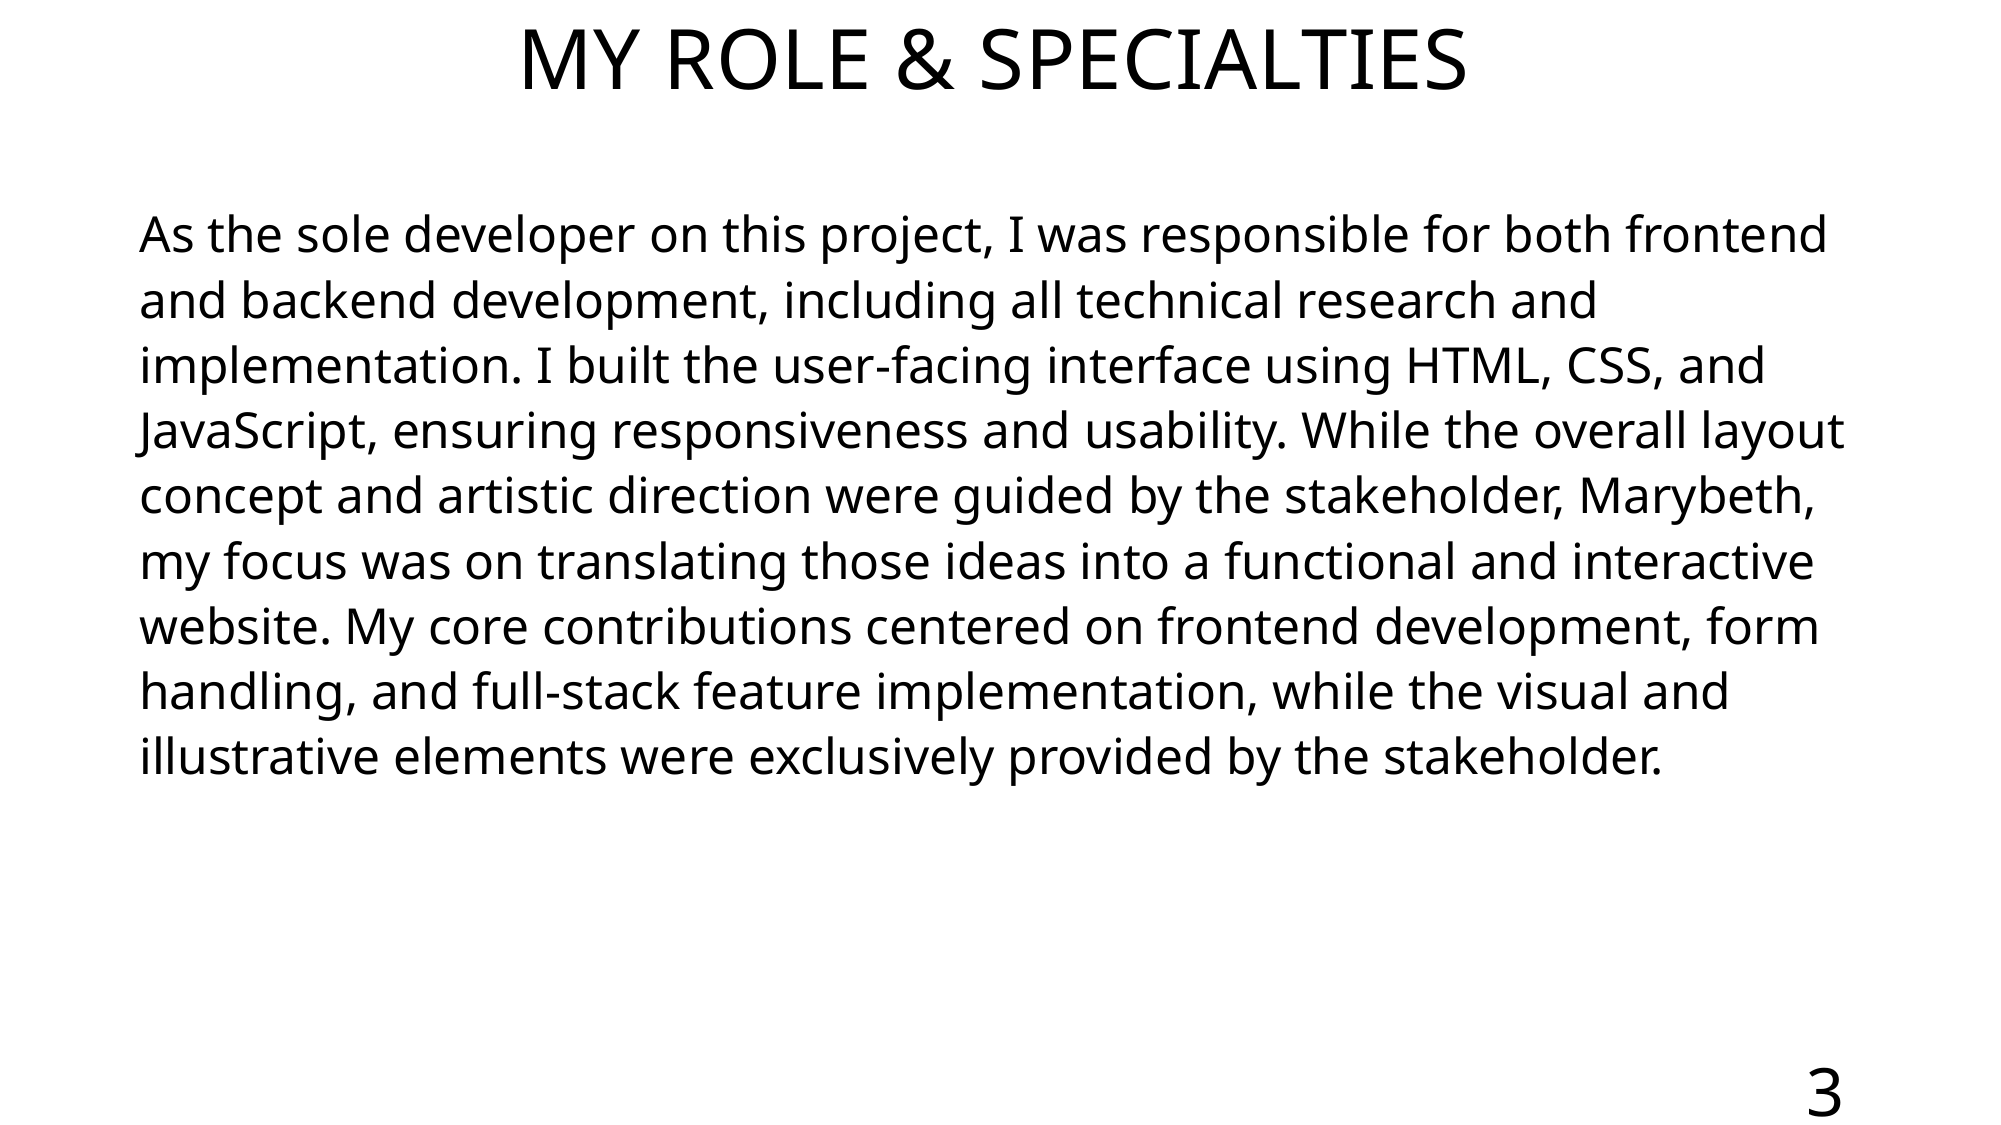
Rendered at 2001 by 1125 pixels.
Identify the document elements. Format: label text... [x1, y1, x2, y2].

title MY ROLE & specialties [117, 0, 1872, 214]
slide_number 3 [1791, 1042, 1902, 1103]
list As the sole developer on this project, I was responsible for both frontend and backend development, including all technical research and implementation. I built the user-facing interface using HTML, CSS, and JavaScript, ensuring responsiveness and usability. While the overall layout concept and artistic direction were guided by the stakeholder, Marybeth, my focus was on translating those ideas into a functional and interactive website. My core contributions centered on frontend development, form handling, and full-stack feature implementation, while the visual and illustrative elements were exclusively provided by the stakeholder. [124, 189, 1879, 804]
